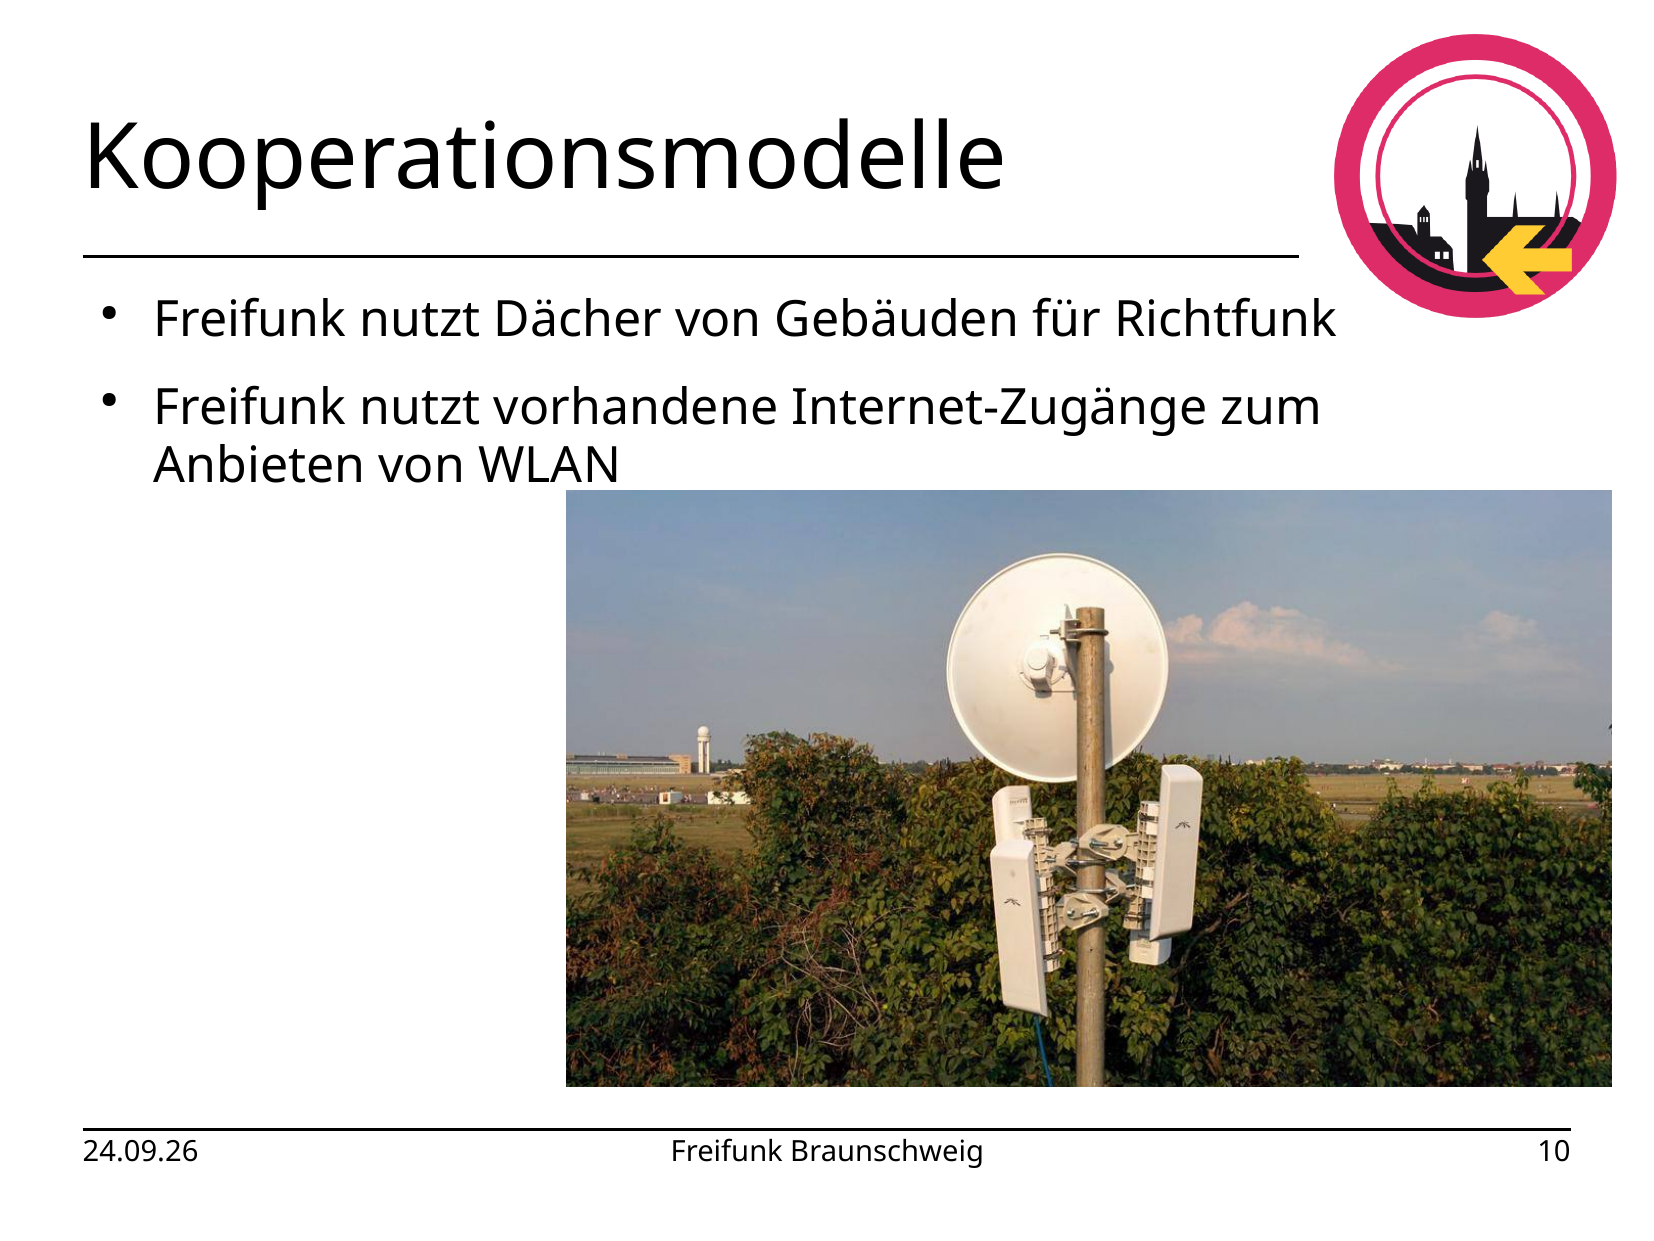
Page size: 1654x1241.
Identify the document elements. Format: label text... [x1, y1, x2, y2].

picture [566, 490, 1612, 1087]
picture [1331, 32, 1619, 319]
list Freifunk nutzt Dächer von Gebäuden für Richtfunk Freifunk nutzt vorhandene Internet-Zugänge zum Anbieten von WLAN [82, 290, 1538, 1010]
title Kooperationsmodelle [82, 49, 1300, 257]
